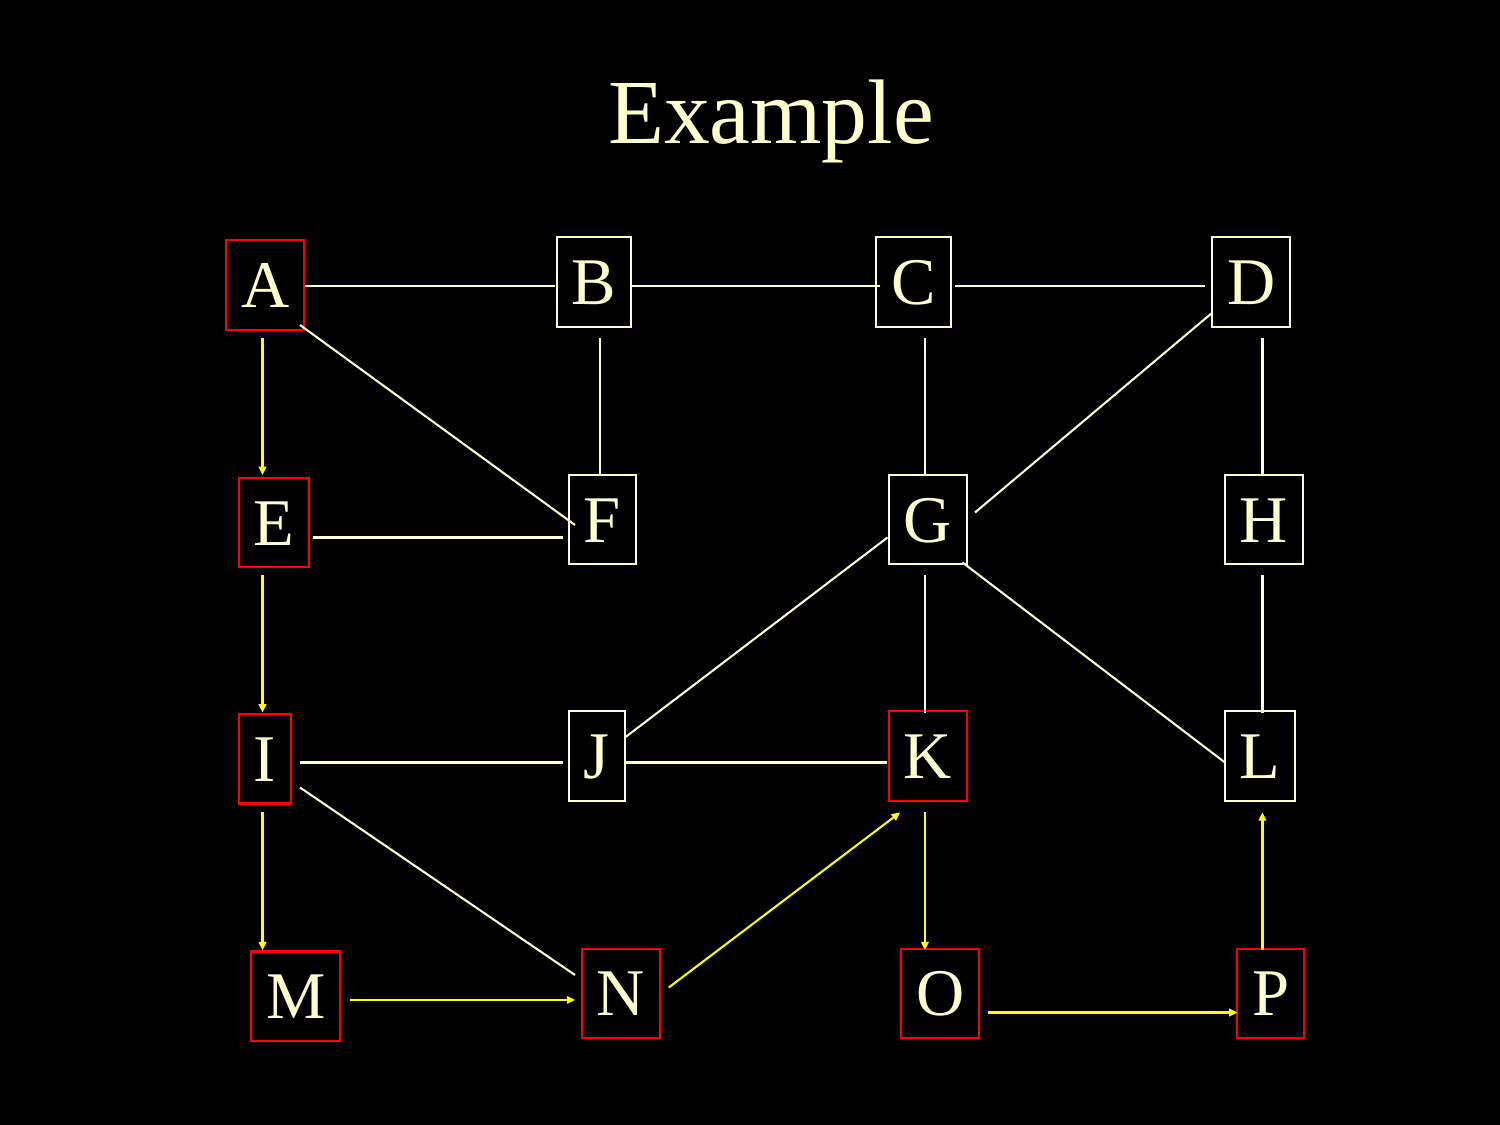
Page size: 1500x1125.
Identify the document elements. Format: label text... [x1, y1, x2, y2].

text_box J [569, 711, 625, 801]
text_box K [888, 711, 967, 801]
text_box H [1224, 474, 1303, 565]
text_box I [238, 713, 291, 804]
text_box G [888, 474, 967, 565]
text_box A [226, 240, 305, 330]
text_box N [581, 948, 660, 1039]
text_box B [556, 237, 632, 327]
text_box F [569, 474, 636, 565]
title Example [42, 37, 1500, 188]
text_box C [876, 237, 951, 327]
text_box E [238, 477, 310, 568]
text_box O [901, 948, 980, 1039]
text_box D [1212, 237, 1291, 327]
text_box L [1224, 711, 1296, 801]
text_box P [1237, 948, 1305, 1039]
text_box M [251, 951, 341, 1042]
